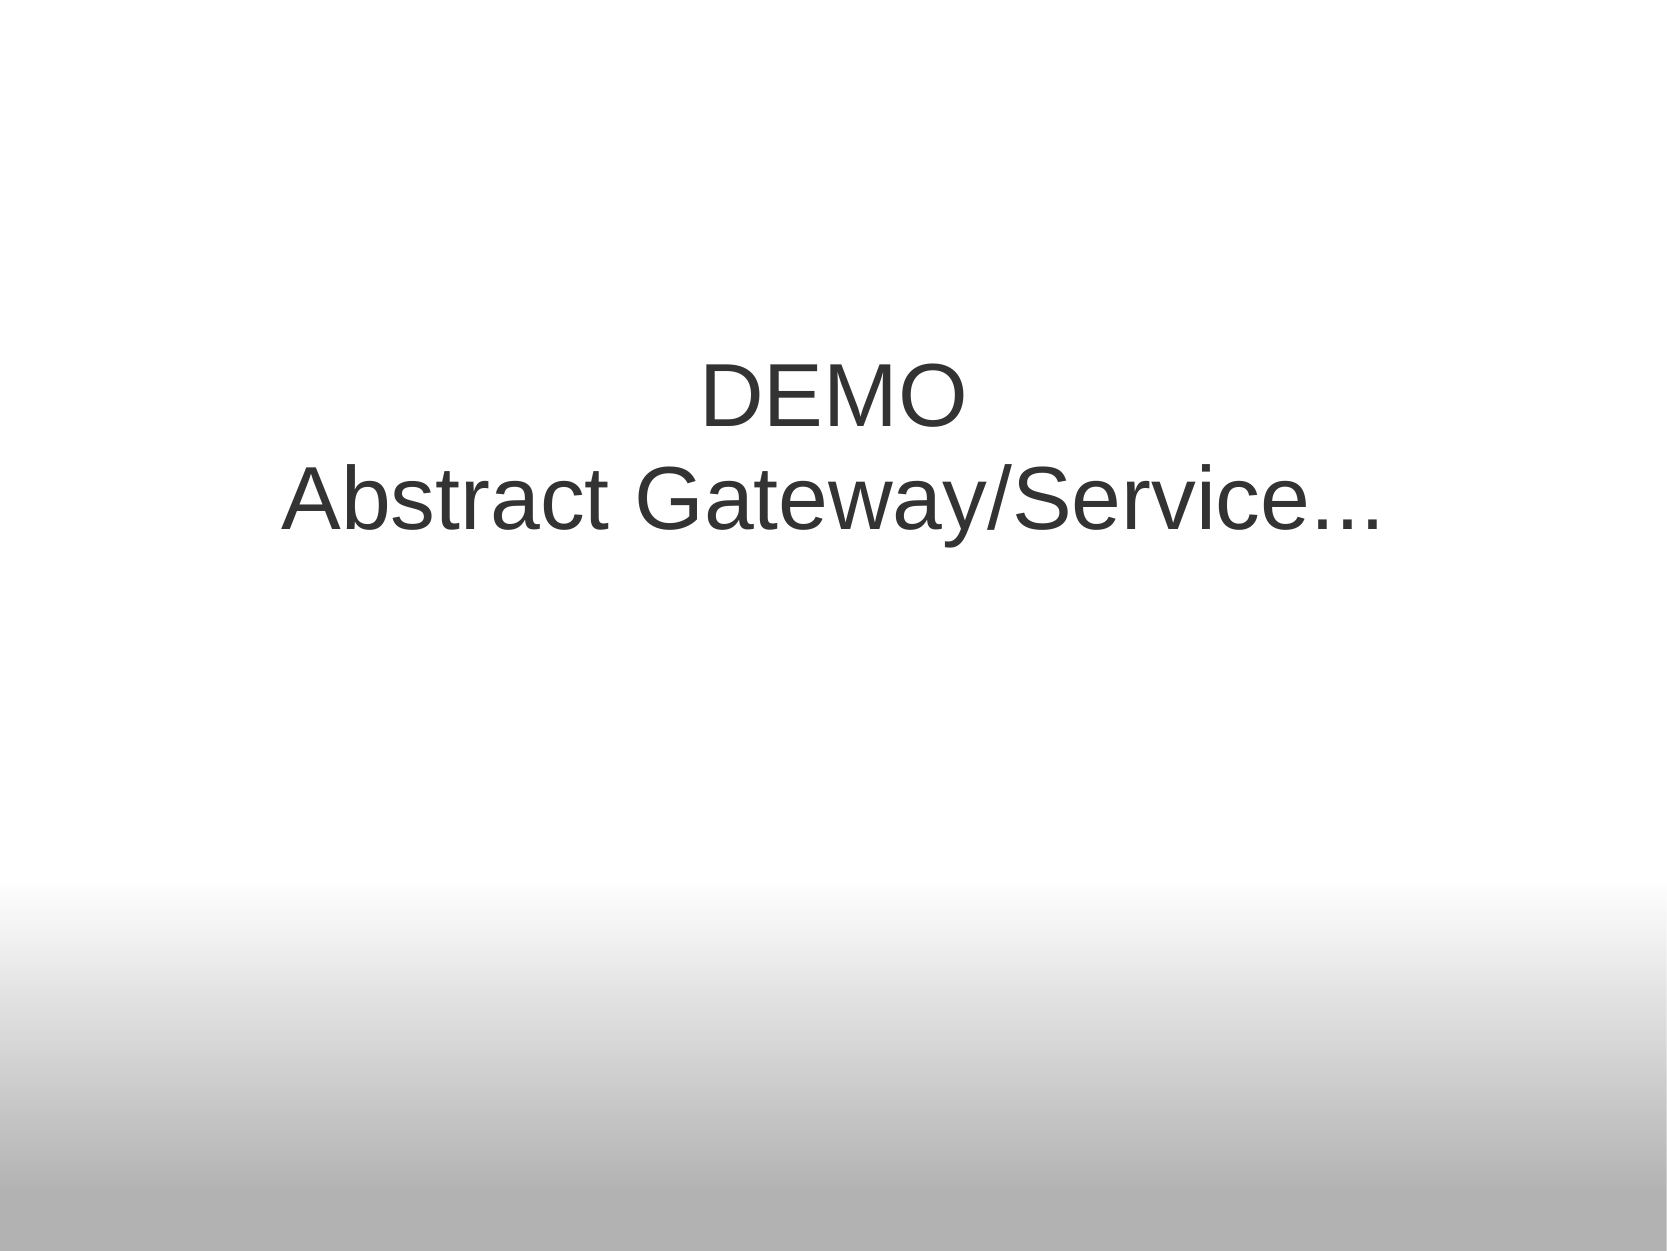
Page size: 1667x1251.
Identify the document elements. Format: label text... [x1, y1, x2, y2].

title DEMO Abstract Gateway/Service... [40, 345, 1627, 550]
picture [0, 0, 1667, 1251]
